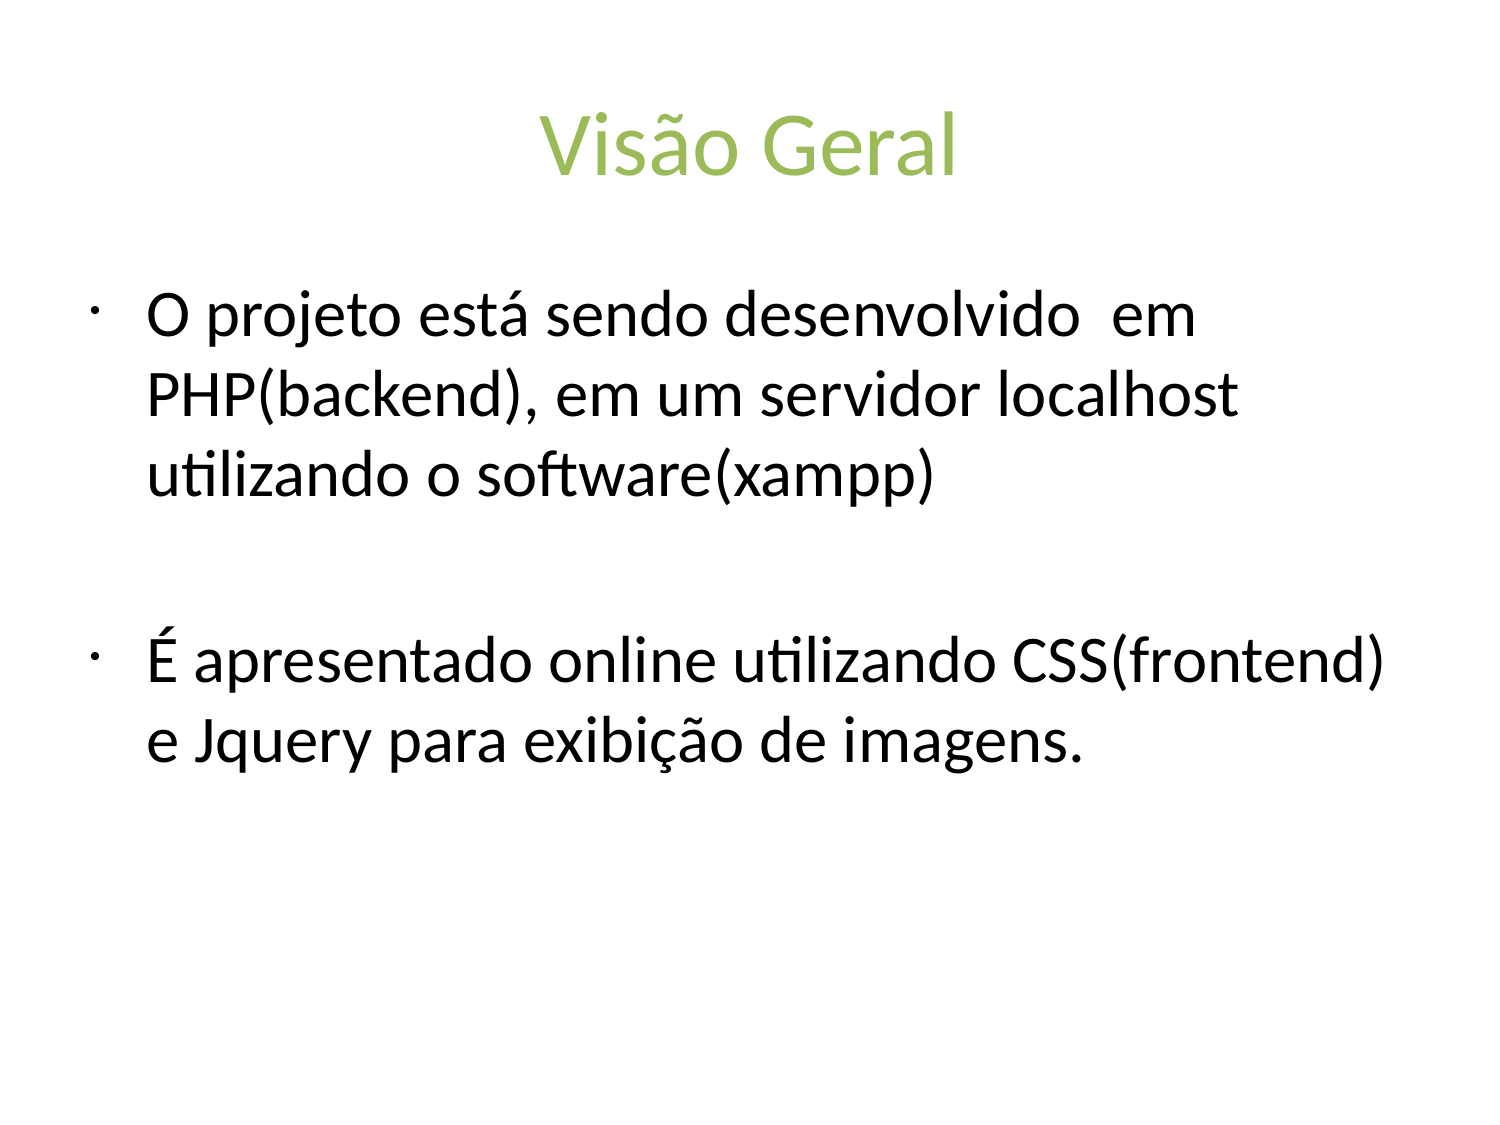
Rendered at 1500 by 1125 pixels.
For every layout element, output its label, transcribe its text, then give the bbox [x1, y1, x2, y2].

list O projeto está sendo desenvolvido em PHP(backend), em um servidor localhost utilizando o software(xampp) É apresentado online utilizando CSS(frontend) e Jquery para exibição de imagens. [75, 262, 1425, 1005]
title Visão Geral [75, 45, 1425, 233]
